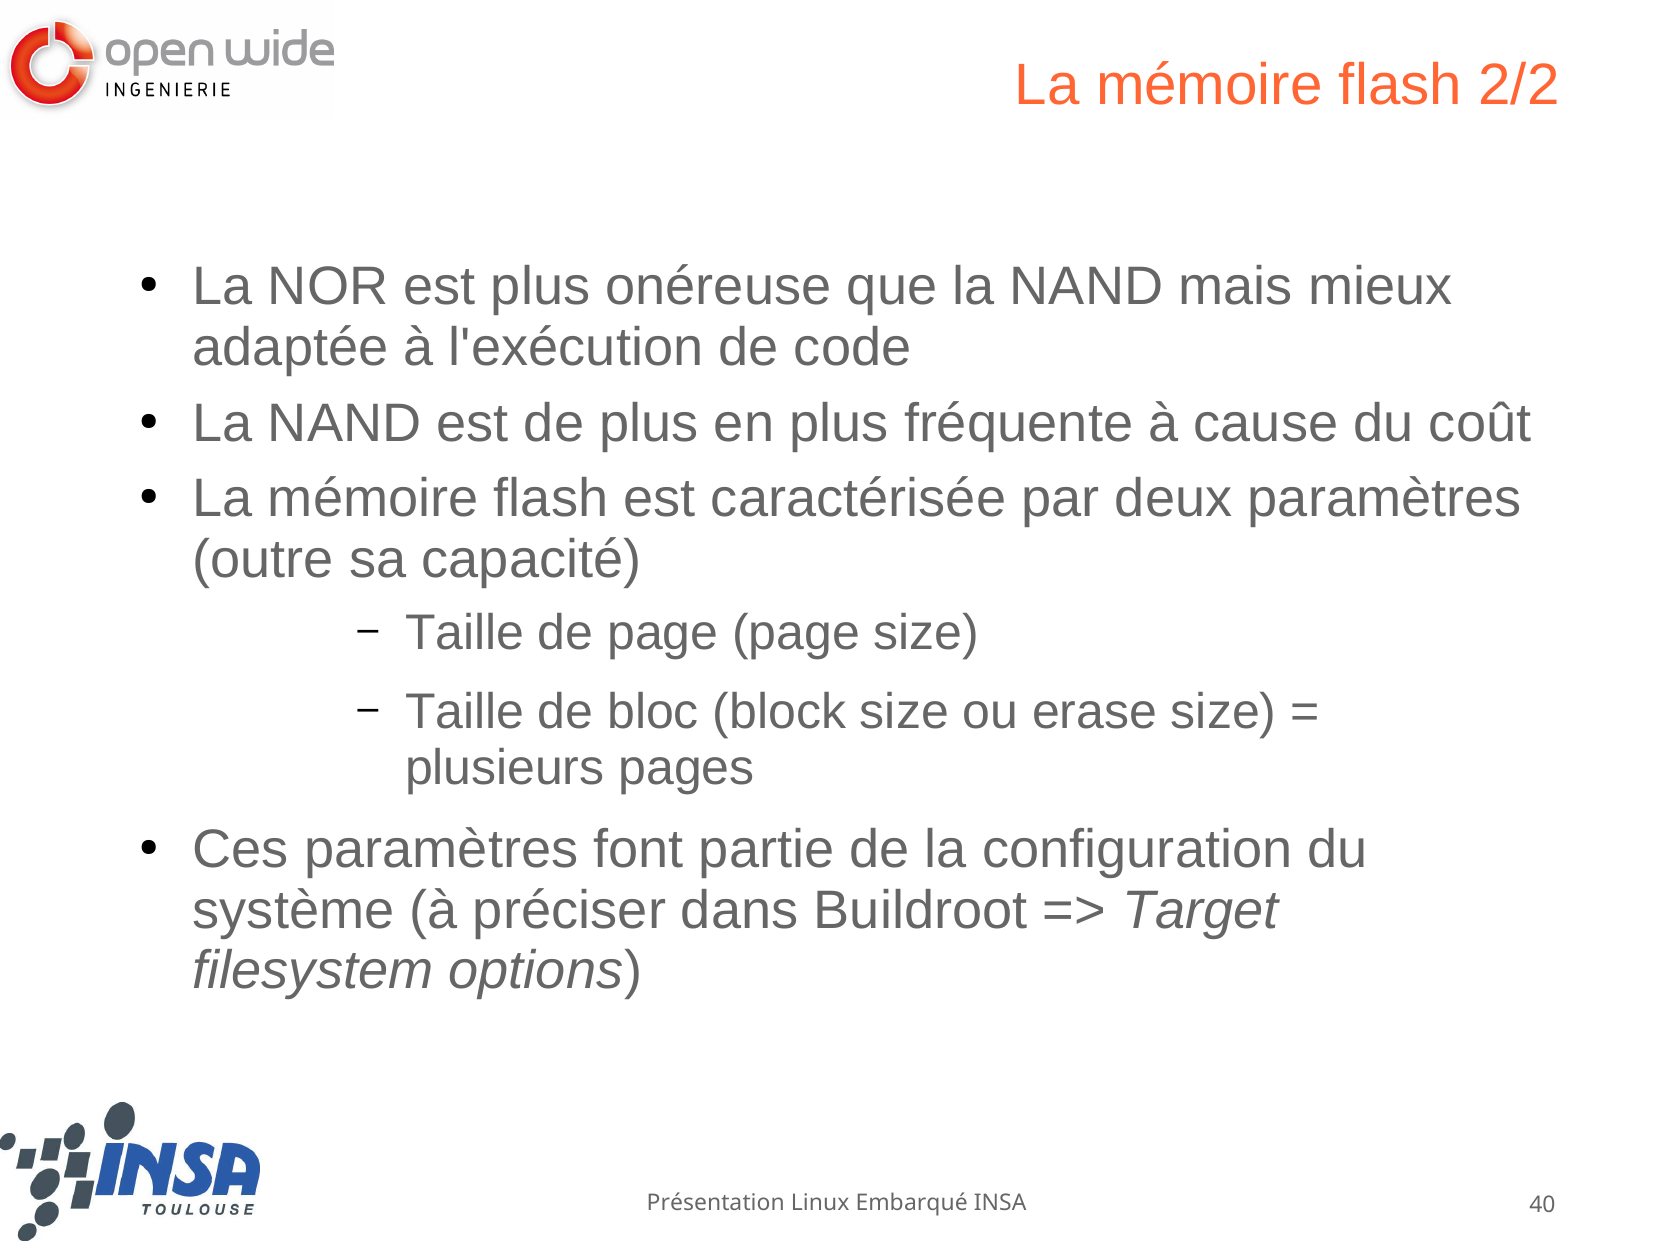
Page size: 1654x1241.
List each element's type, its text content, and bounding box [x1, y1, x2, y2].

list La NOR est plus onéreuse que la NAND mais mieux adaptée à l'exécution de code La NAND est de plus en plus fréquente à cause du coût La mémoire flash est caractérisée par deux paramètres (outre sa capacité) Taille de page (page size) Taille de bloc (block size ou erase size) = plusieurs pages Ces paramètres font partie de la configuration du système (à préciser dans Buildroot => Target filesystem options) [121, 255, 1534, 1127]
picture [0, 1102, 260, 1241]
title La mémoire flash 2/2 [602, 12, 1561, 157]
picture [0, 0, 334, 119]
